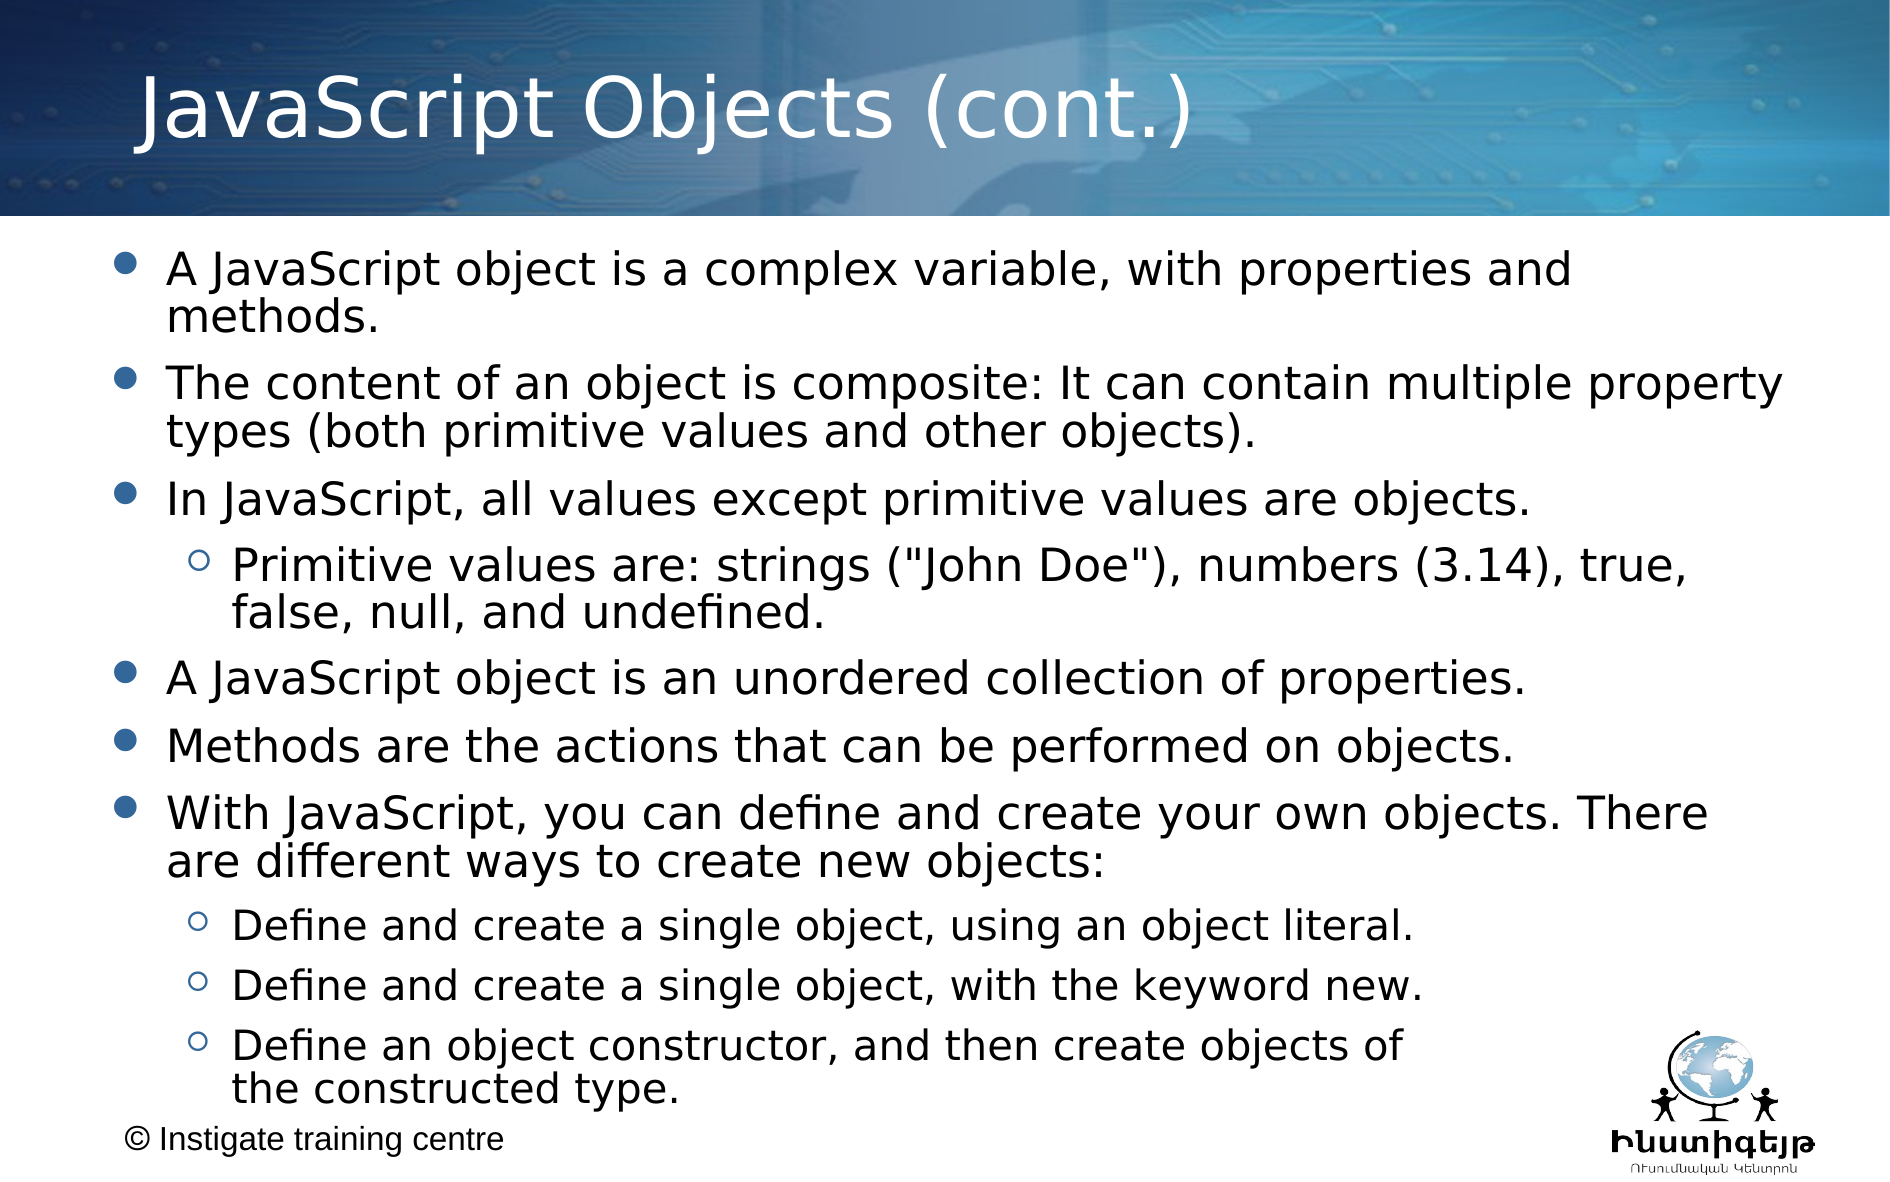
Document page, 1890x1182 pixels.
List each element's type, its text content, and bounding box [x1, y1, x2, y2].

picture [1612, 1030, 1815, 1175]
list A JavaScript object is a complex variable, with properties and methods. The content of an object is composite: It can contain multiple property types (both primitive values and other objects). In JavaScript, all values except primitive values are objects. Primitive values are: strings ("John Doe"), numbers (3.14), true, false, null, and undefined. A JavaScript object is an unordered collection of properties. Methods are the actions that can be performed on objects. With JavaScript, you can define and create your own objects. There are different ways to create new objects: Define and create a single object, using an object literal. Define and create a single object, with the keyword new. Define an object constructor, and then create objects of the constructed type. [110, 247, 1801, 276]
text_box JavaScript Objects (cont.) [138, 82, 1801, 86]
picture [0, 0, 1890, 216]
